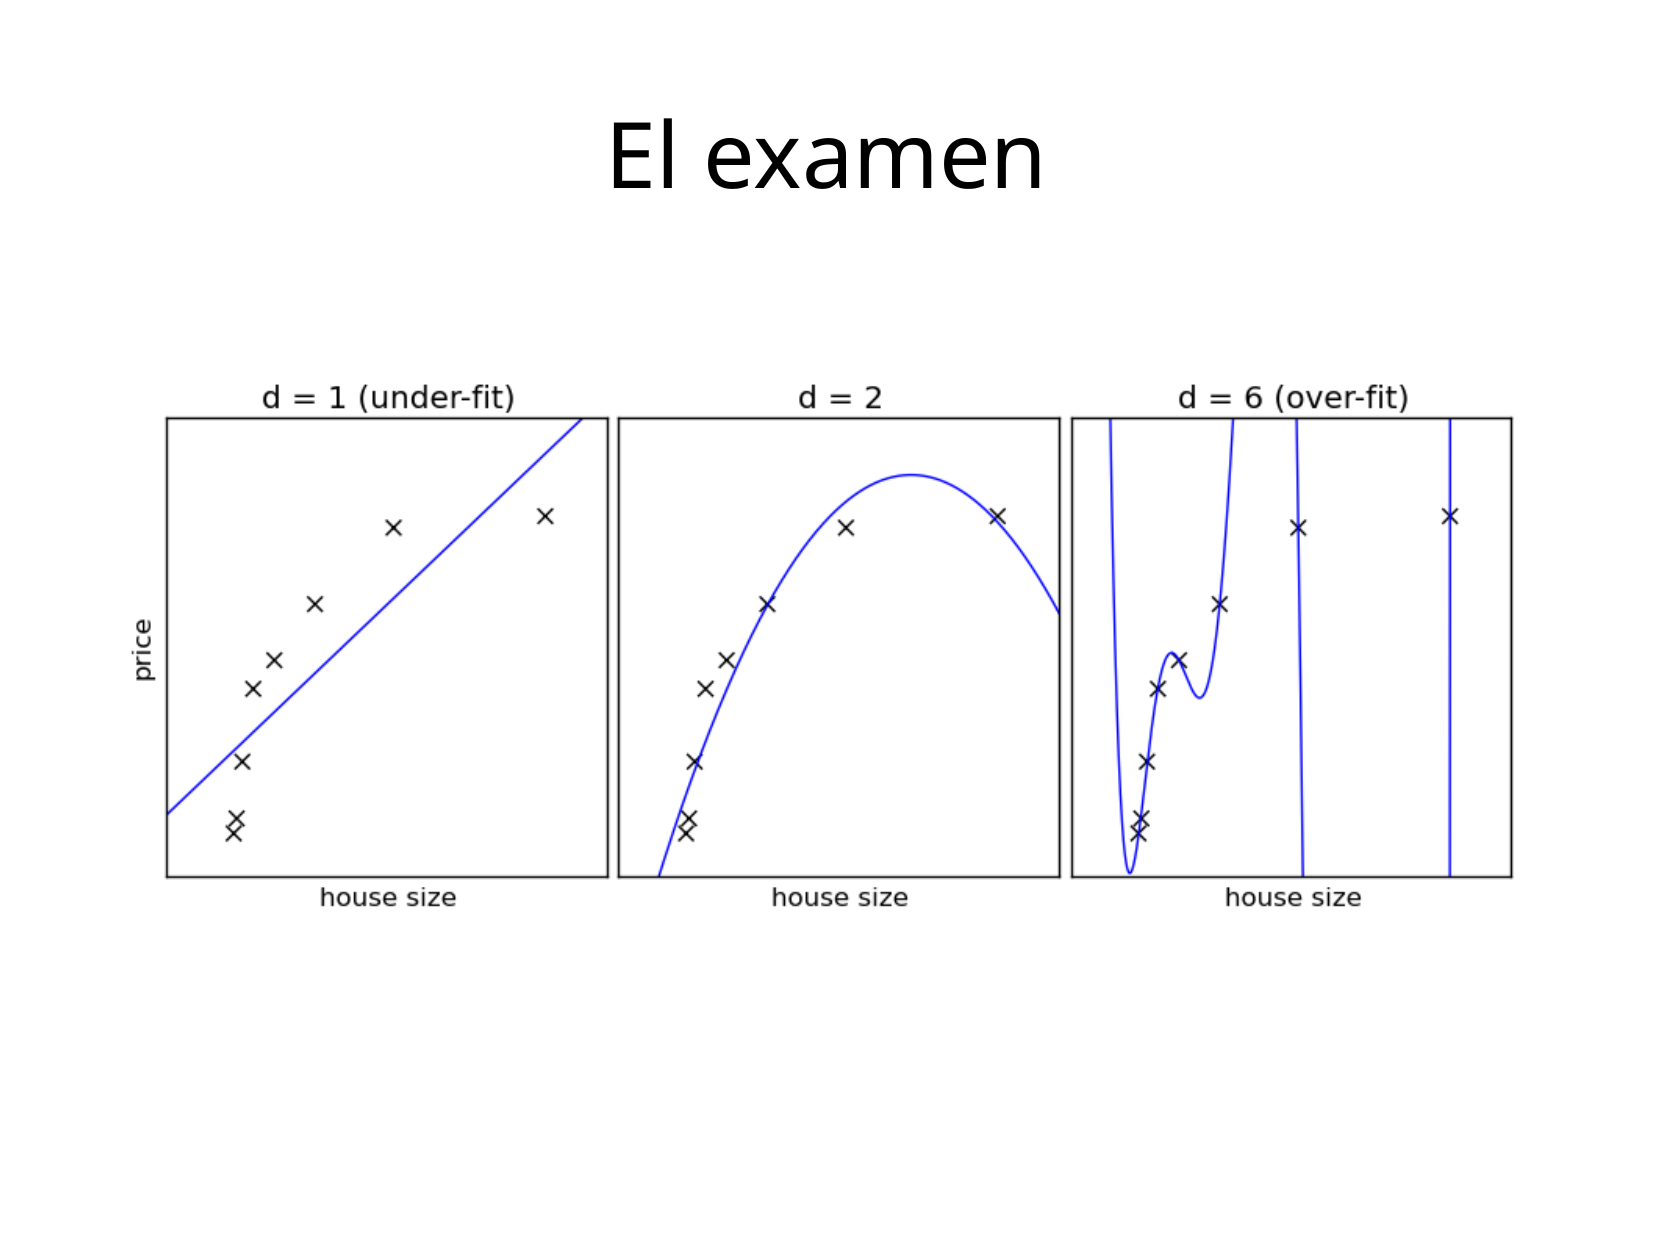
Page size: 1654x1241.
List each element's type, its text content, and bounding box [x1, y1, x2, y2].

picture [118, 374, 1525, 922]
title El examen [82, 49, 1571, 257]
